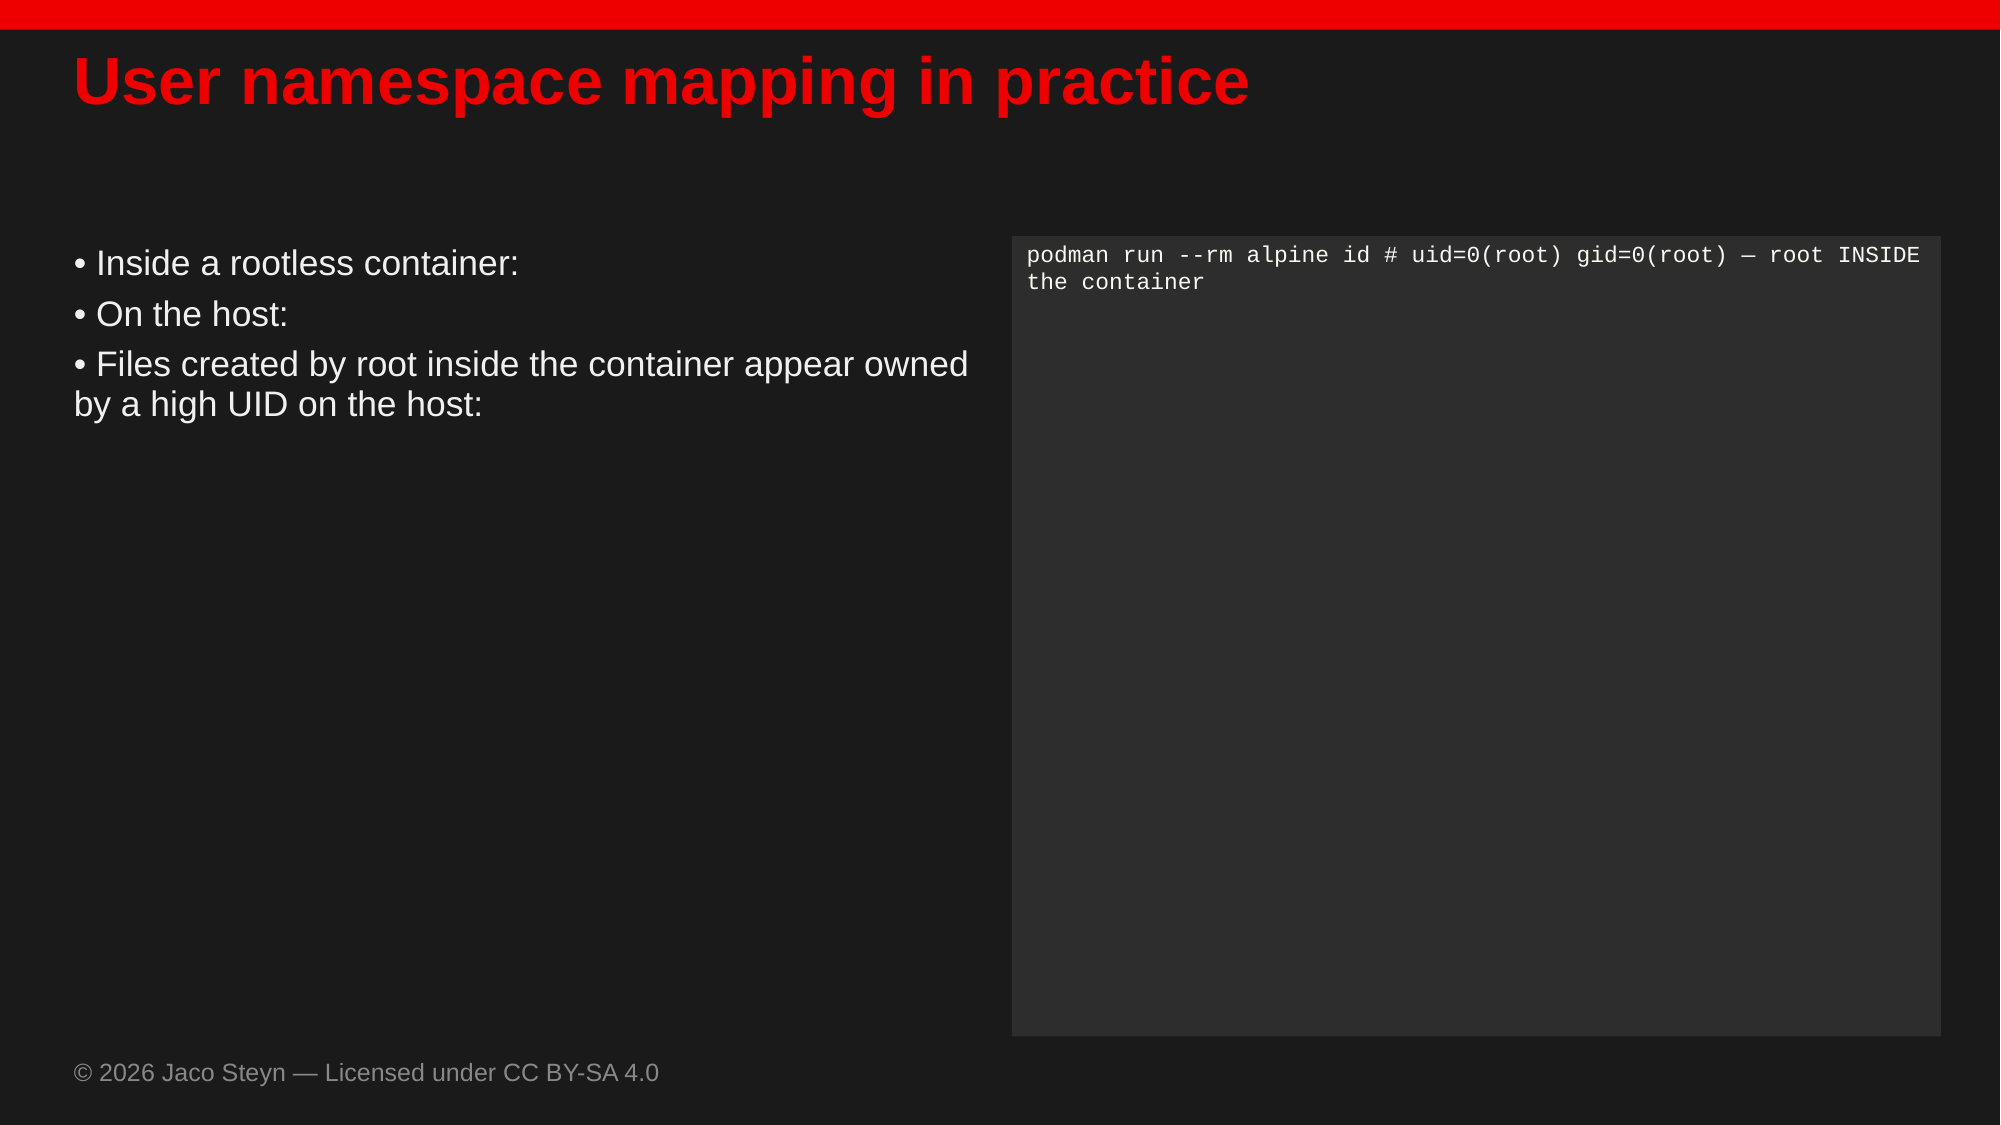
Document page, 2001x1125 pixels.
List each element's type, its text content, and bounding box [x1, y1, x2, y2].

text_box © 2026 Jaco Steyn — Licensed under CC BY-SA 4.0 [59, 1051, 1942, 1093]
text_box [0, 0, 2001, 30]
text_box podman run --rm alpine id # uid=0(root) gid=0(root) — root INSIDE the container [1011, 236, 1942, 1037]
text_box • Inside a rootless container: • On the host: • Files created by root inside the container appear owned by a high UID on the host: [59, 236, 989, 1037]
text_box User namespace mapping in practice [59, 36, 1942, 208]
